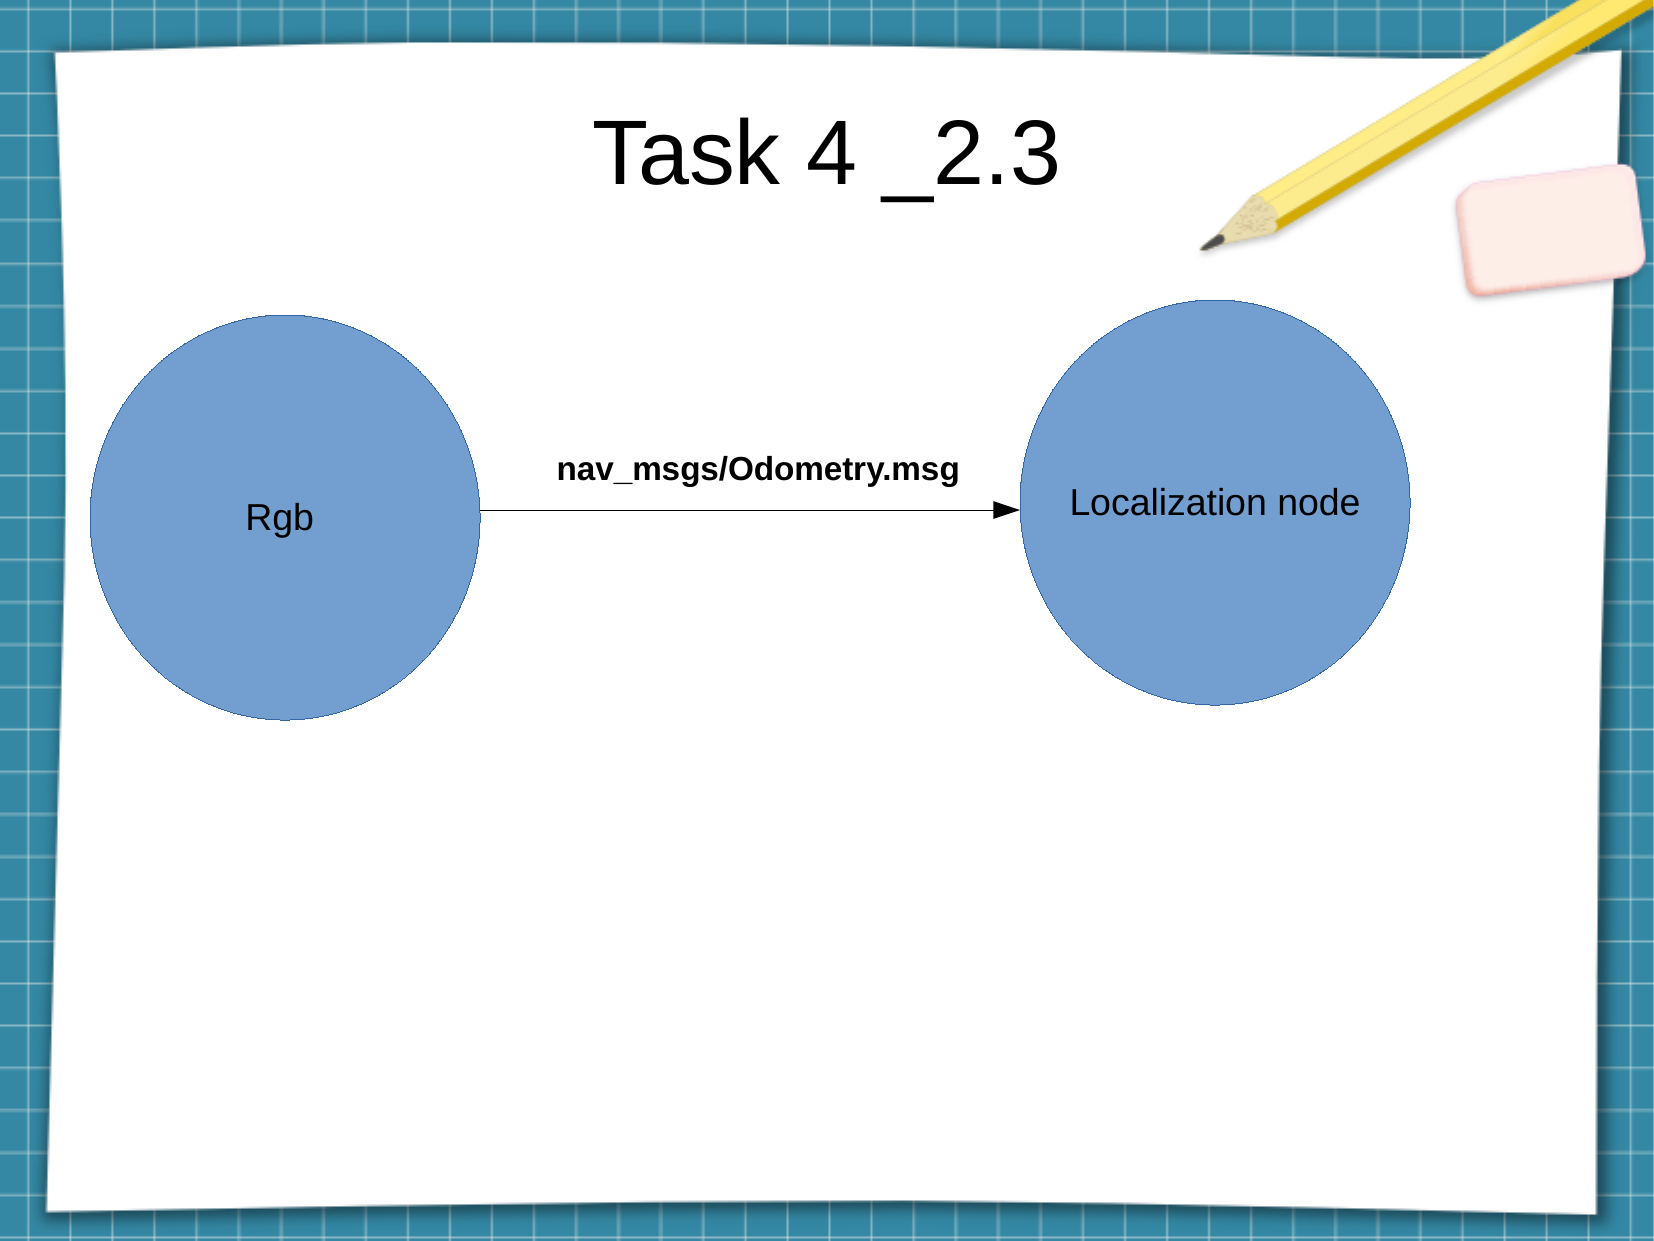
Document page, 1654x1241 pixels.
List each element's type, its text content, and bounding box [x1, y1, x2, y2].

text_box Localization node [1020, 300, 1411, 706]
picture [0, 0, 1654, 1241]
title Task 4 _2.3 [82, 49, 1571, 257]
text_box nav_msgs/Odometry.msg [541, 443, 976, 496]
text_box Rgb [90, 315, 481, 721]
